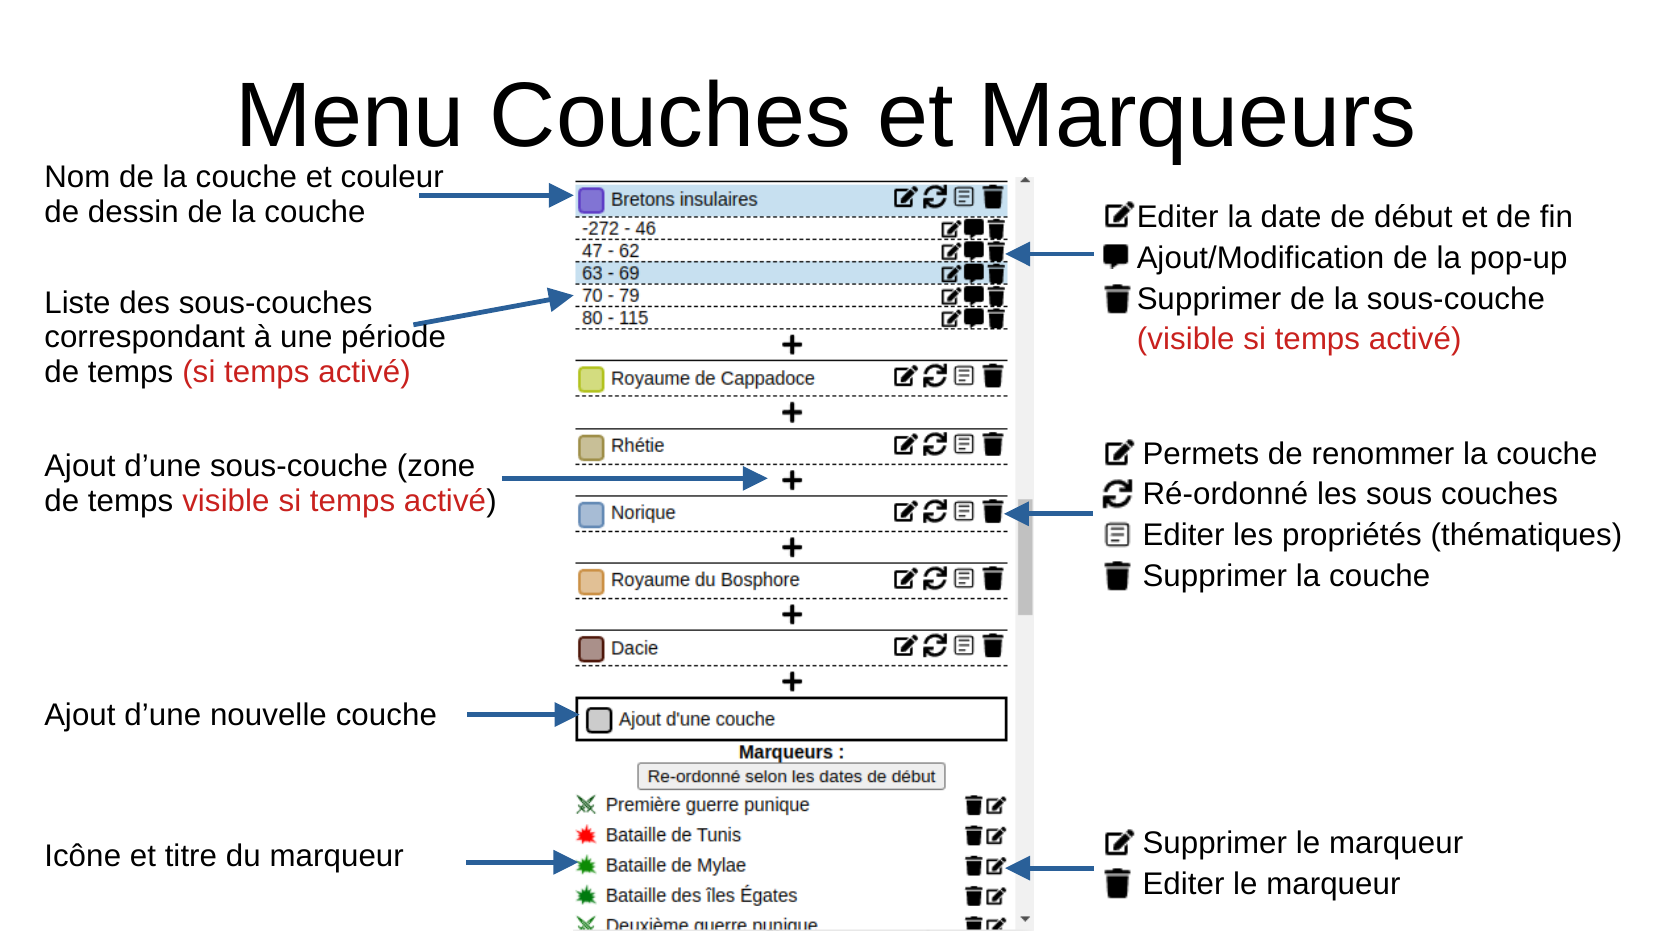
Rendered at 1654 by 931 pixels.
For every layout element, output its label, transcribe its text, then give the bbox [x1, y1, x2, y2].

text_box Ajout d’une sous-couche (zone de temps visible si temps activé) [29, 441, 532, 532]
text_box Liste des sous-couches correspondant à une période de temps (si temps activé) [29, 277, 502, 397]
picture [1100, 519, 1134, 551]
text_box Nom de la couche et couleur de dessin de la couche [29, 151, 502, 237]
picture [1100, 867, 1134, 900]
picture [1104, 438, 1136, 467]
text_box Icône et titre du marqueur [29, 831, 502, 892]
picture [1100, 283, 1134, 315]
picture [1100, 560, 1134, 593]
picture [1100, 478, 1134, 510]
picture [1104, 828, 1136, 857]
text_box Supprimer le marqueur Editer le marqueur [1127, 818, 1654, 910]
text_box Editer la date de début et de fin Ajout/Modification de la pop-up Supprimer de la sous-couche (visible si temps activé) [1122, 192, 1654, 364]
text_box Ajout d’une nouvelle couche [29, 689, 502, 745]
picture [1104, 200, 1136, 229]
picture [1102, 243, 1130, 269]
title Menu Couches et Marqueurs [82, 37, 1571, 193]
picture [573, 193, 1034, 931]
text_box Permets de renommer la couche Ré-ordonné les sous couches Editer les propriétés (thématiques) Supprimer la couche [1127, 428, 1654, 601]
